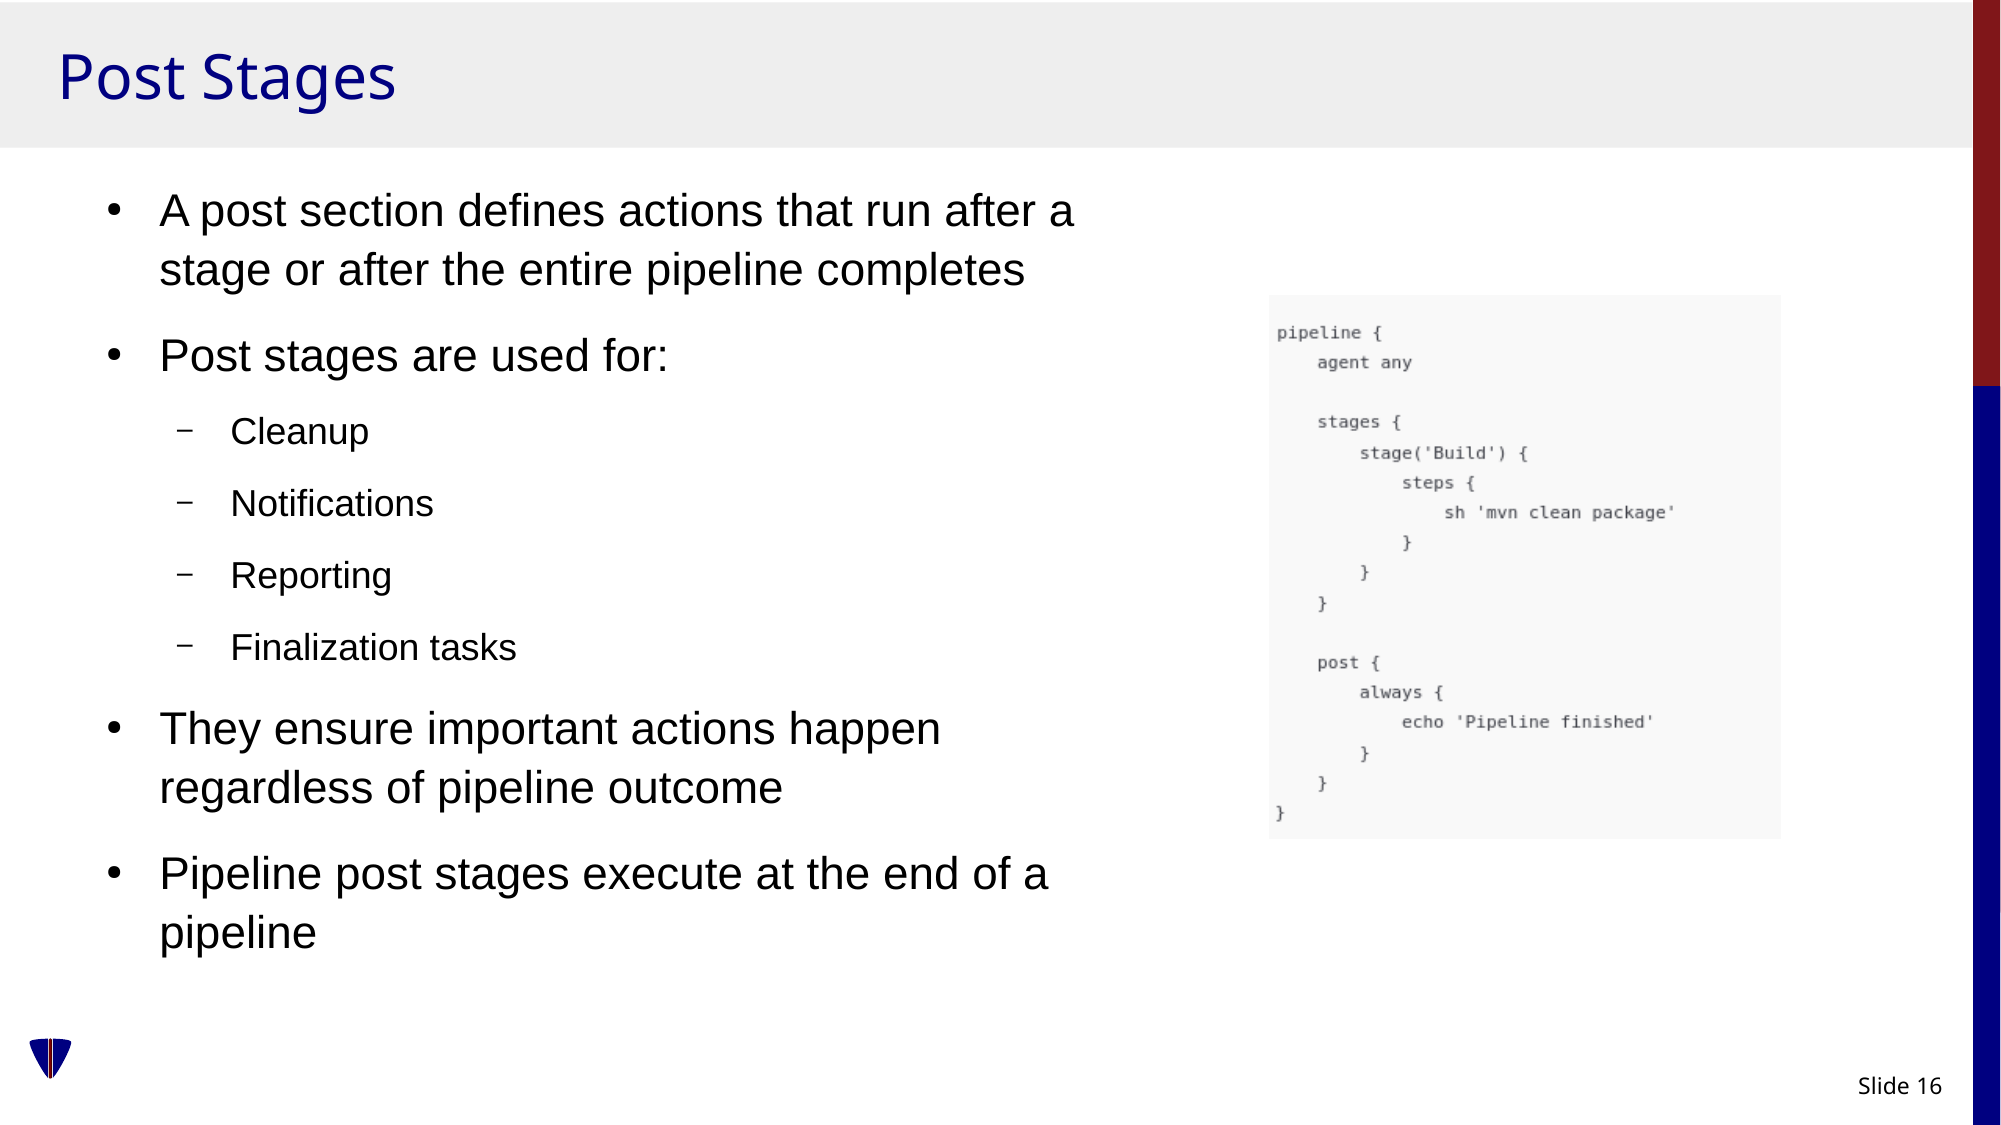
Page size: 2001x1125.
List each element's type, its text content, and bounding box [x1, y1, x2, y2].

picture [1269, 295, 1781, 839]
title Post Stages [0, 2, 1973, 148]
list A post section defines actions that run after a stage or after the entire pipeline completes Post stages are used for: Cleanup Notifications Reporting Finalization tasks They ensure important actions happen regardless of pipeline outcome Pipeline post stages execute at the end of a pipeline [88, 177, 1123, 1034]
